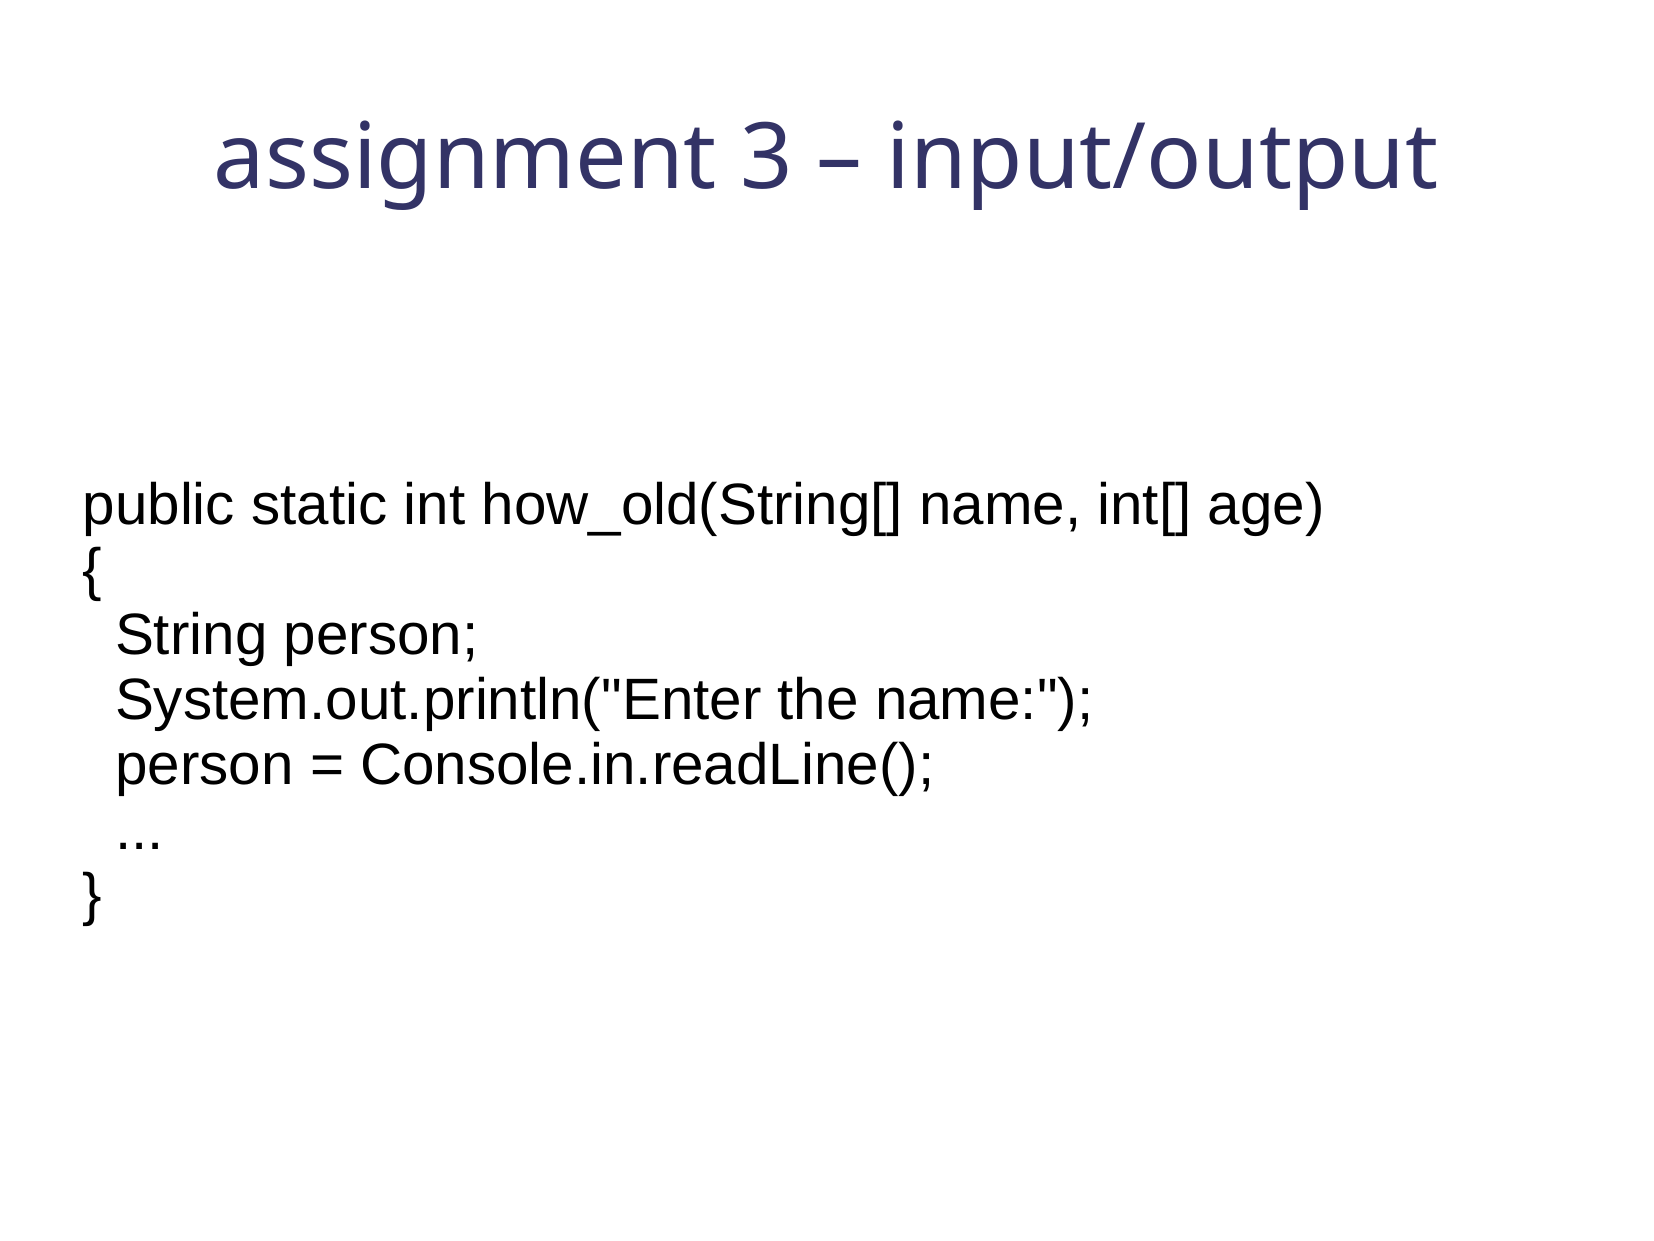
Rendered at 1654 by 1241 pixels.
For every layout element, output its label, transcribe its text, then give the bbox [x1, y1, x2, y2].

title assignment 3 – input/output [82, 49, 1571, 257]
subtitle public static int how_old(String[] name, int[] age) { String person; System.out.println("Enter the name:"); person = Console.in.readLine(); ... } [82, 290, 1571, 1109]
